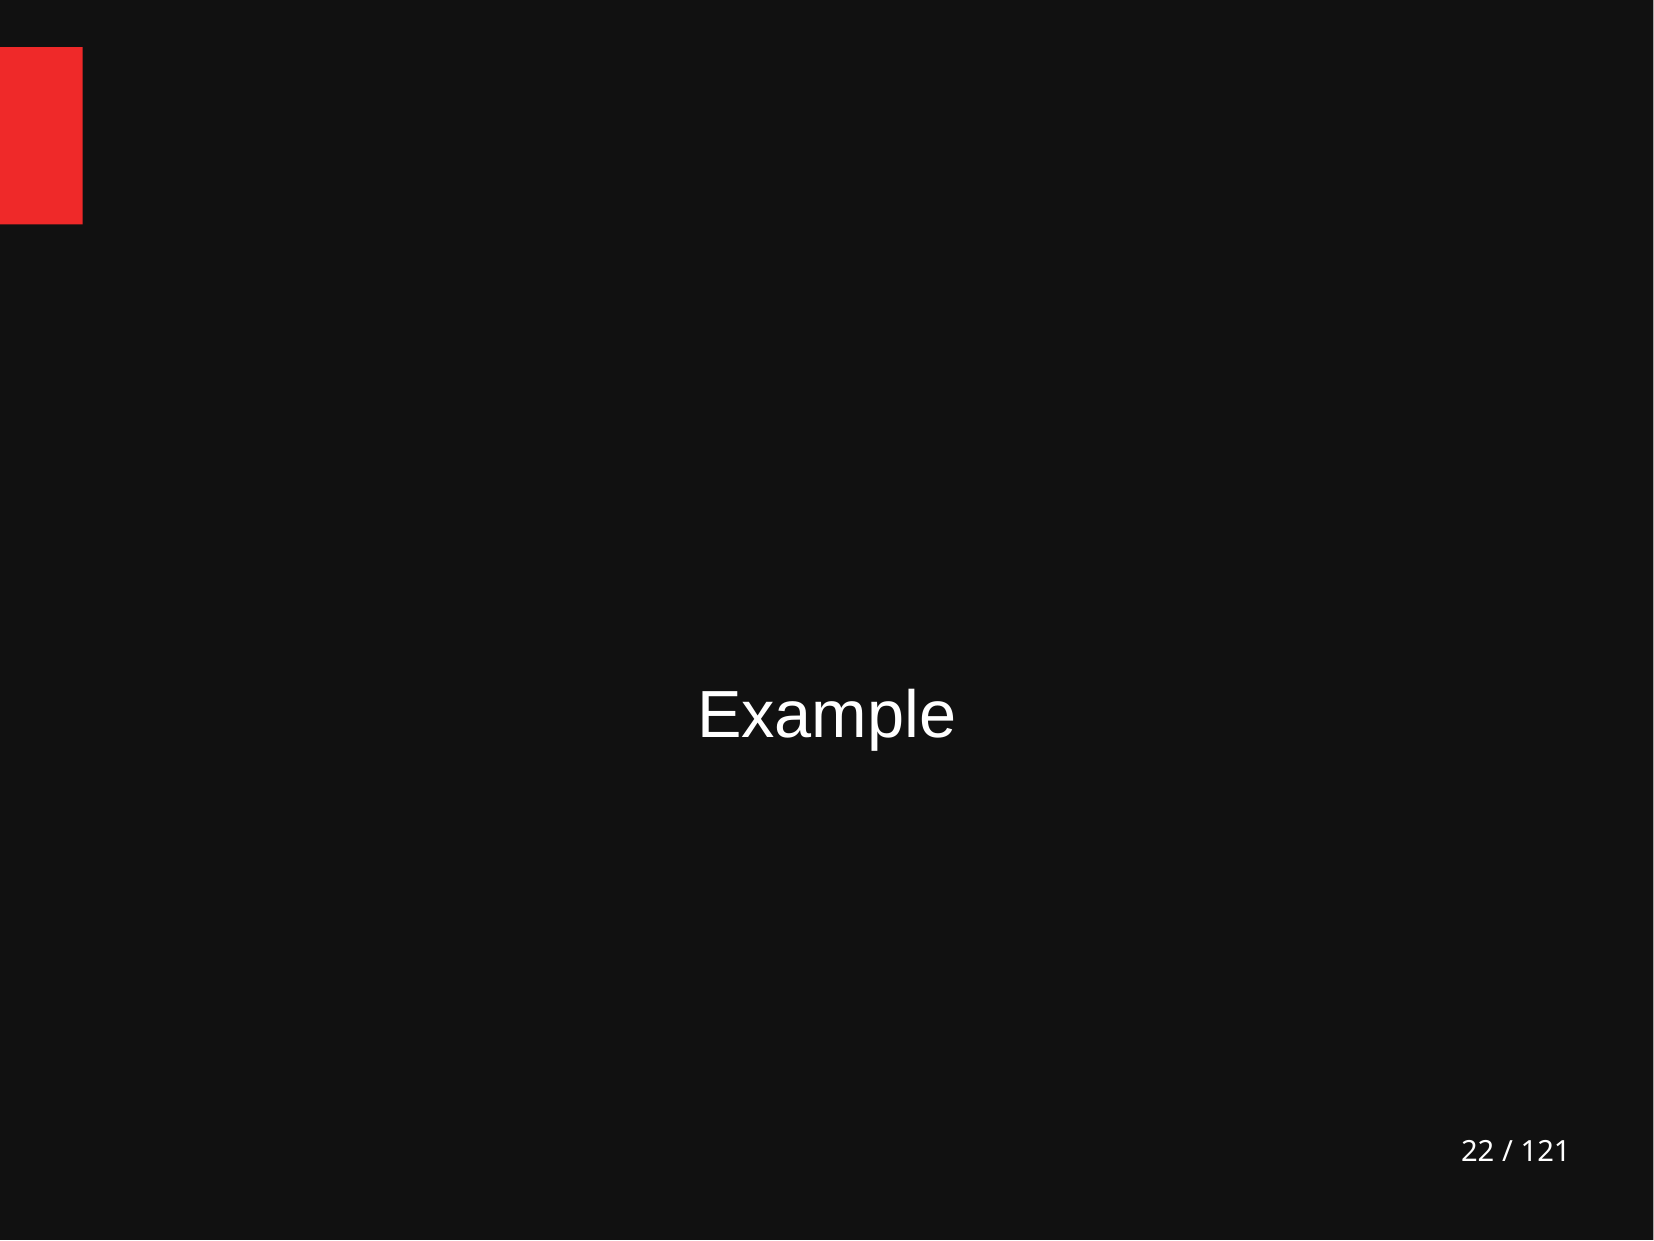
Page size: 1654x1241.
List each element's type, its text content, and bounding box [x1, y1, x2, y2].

subtitle Example [118, 354, 1536, 1074]
